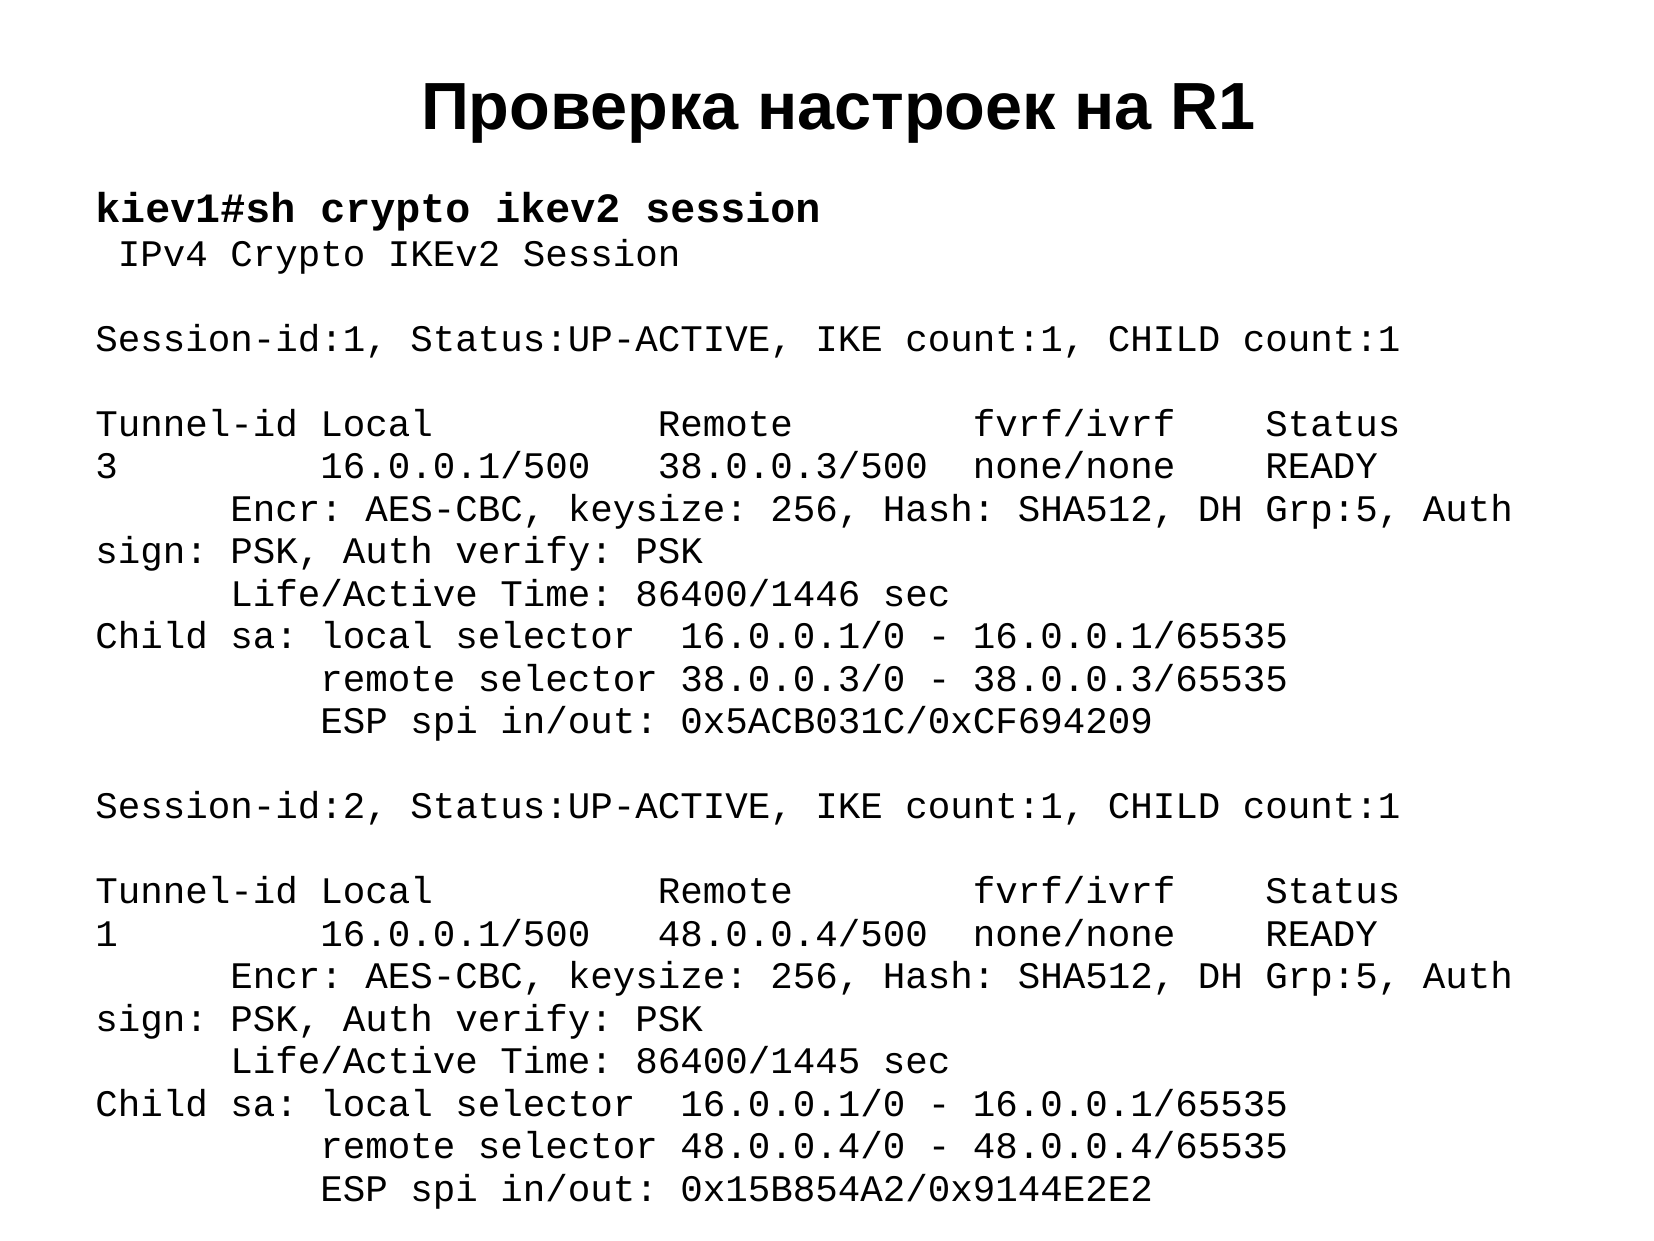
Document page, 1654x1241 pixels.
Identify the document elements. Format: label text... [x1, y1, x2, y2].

list kiev1#sh crypto ikev2 session IPv4 Crypto IKEv2 Session Session-id:1, Status:UP-ACTIVE, IKE count:1, CHILD count:1 Tunnel-id Local Remote fvrf/ivrf Status 3 16.0.0.1/500 38.0.0.3/500 none/none READY Encr: AES-CBC, keysize: 256, Hash: SHA512, DH Grp:5, Auth sign: PSK, Auth verify: PSK Life/Active Time: 86400/1446 sec Child sa: local selector 16.0.0.1/0 - 16.0.0.1/65535 remote selector 38.0.0.3/0 - 38.0.0.3/65535 ESP spi in/out: 0x5ACB031C/0xCF694209 Session-id:2, Status:UP-ACTIVE, IKE count:1, CHILD count:1 Tunnel-id Local Remote fvrf/ivrf Status 1 16.0.0.1/500 48.0.0.4/500 none/none READY Encr: AES-CBC, keysize: 256, Hash: SHA512, DH Grp:5, Auth sign: PSK, Auth verify: PSK Life/Active Time: 86400/1445 sec Child sa: local selector 16.0.0.1/0 - 16.0.0.1/65535 remote selector 48.0.0.4/0 - 48.0.0.4/65535 ESP spi in/out: 0x15B854A2/0x9144E2E2 [95, 187, 1538, 1213]
text_box Проверка настроек на R1 [64, 37, 1613, 151]
